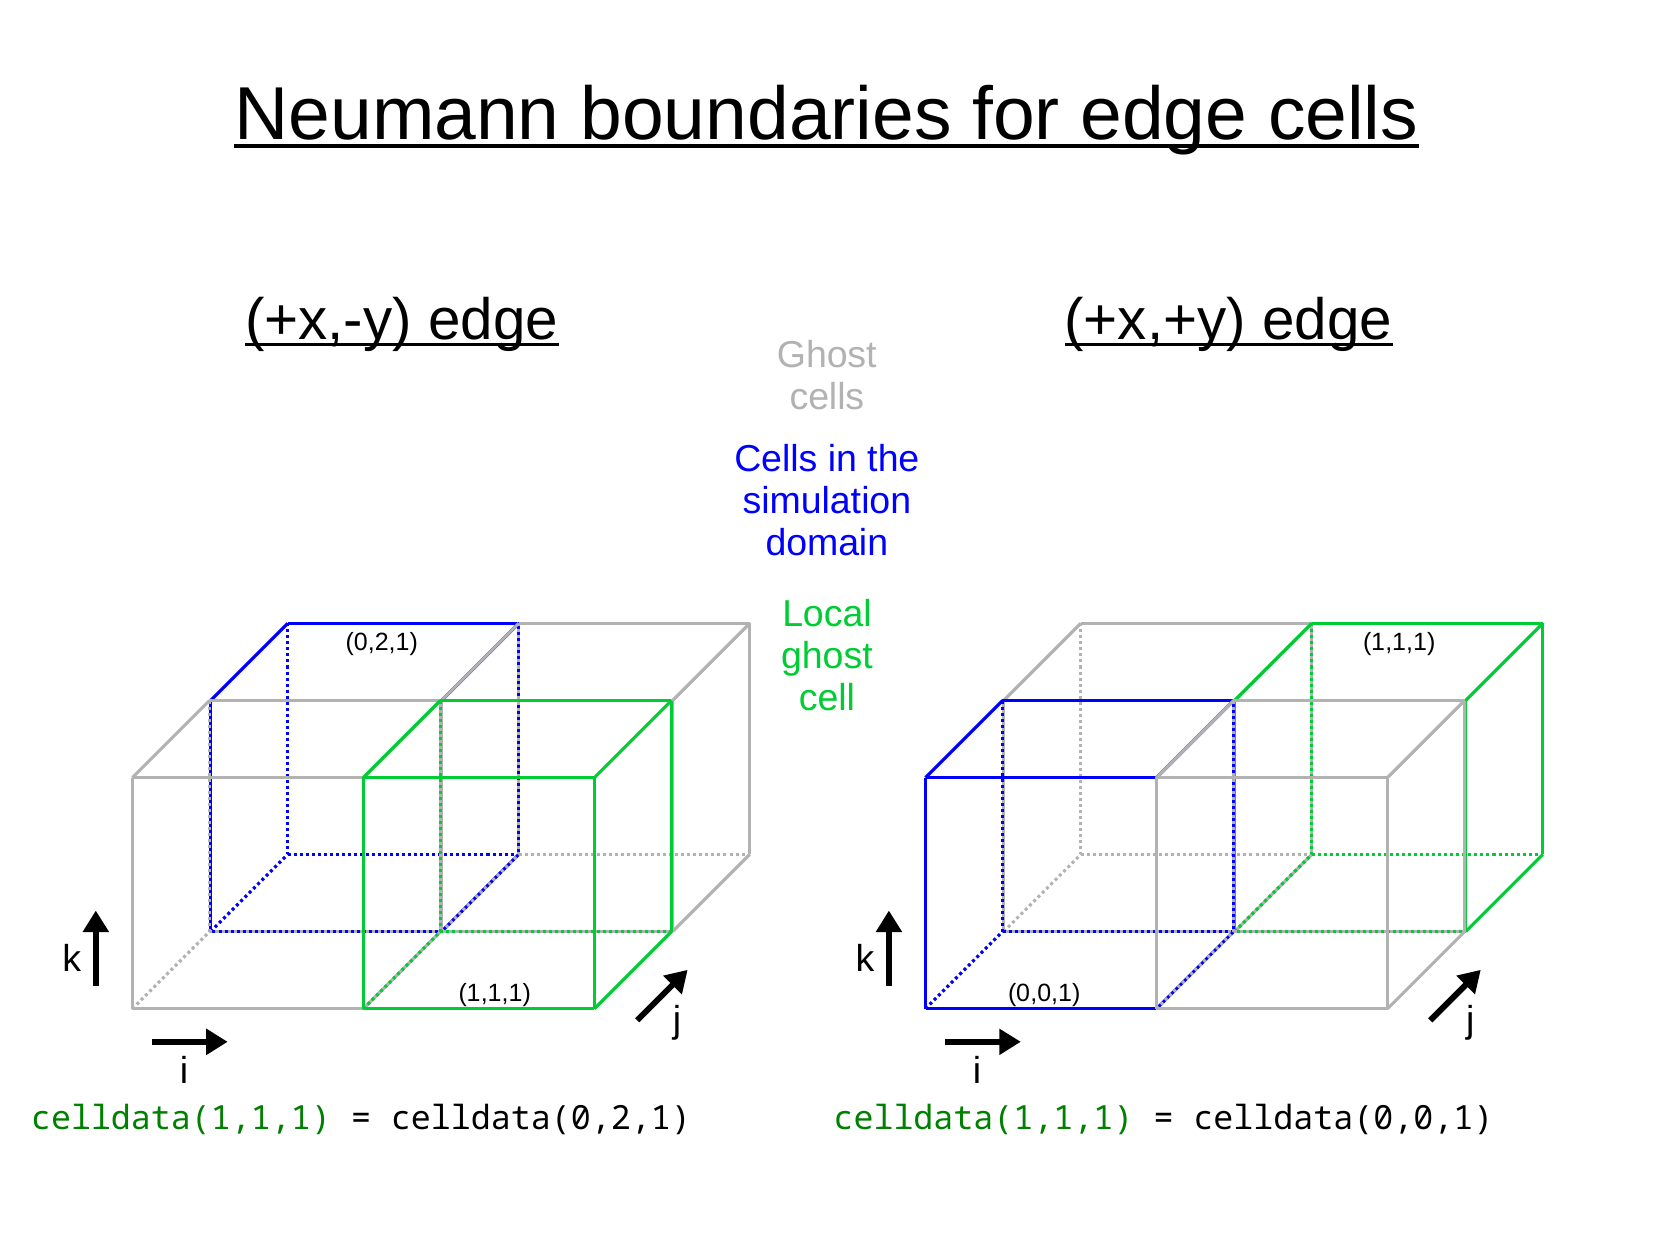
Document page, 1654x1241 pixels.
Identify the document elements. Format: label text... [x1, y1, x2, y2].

text_box (1,1,1) [1332, 620, 1466, 664]
text_box (1,1,1) [429, 971, 561, 1015]
text_box celldata(1,1,1) = celldata(0,2,1) [16, 1086, 790, 1202]
text_box Ghost cells [715, 326, 938, 425]
text_box celldata(1,1,1) = celldata(0,0,1) [818, 1086, 1592, 1202]
text_box Local ghost cell [732, 584, 922, 726]
text_box k [835, 929, 894, 987]
text_box k [42, 929, 101, 987]
text_box Cells in the simulation domain [715, 430, 938, 571]
text_box (+x,-y) edge [169, 279, 635, 379]
text_box (0,2,1) [322, 620, 442, 664]
text_box i [154, 1042, 213, 1086]
text_box (0,0,1) [981, 971, 1108, 1015]
text_box Neumann boundaries for edge cells [74, 64, 1579, 164]
text_box j [648, 991, 707, 1048]
text_box (+x,+y) edge [995, 279, 1462, 379]
text_box j [1441, 991, 1500, 1048]
text_box i [948, 1042, 1006, 1086]
